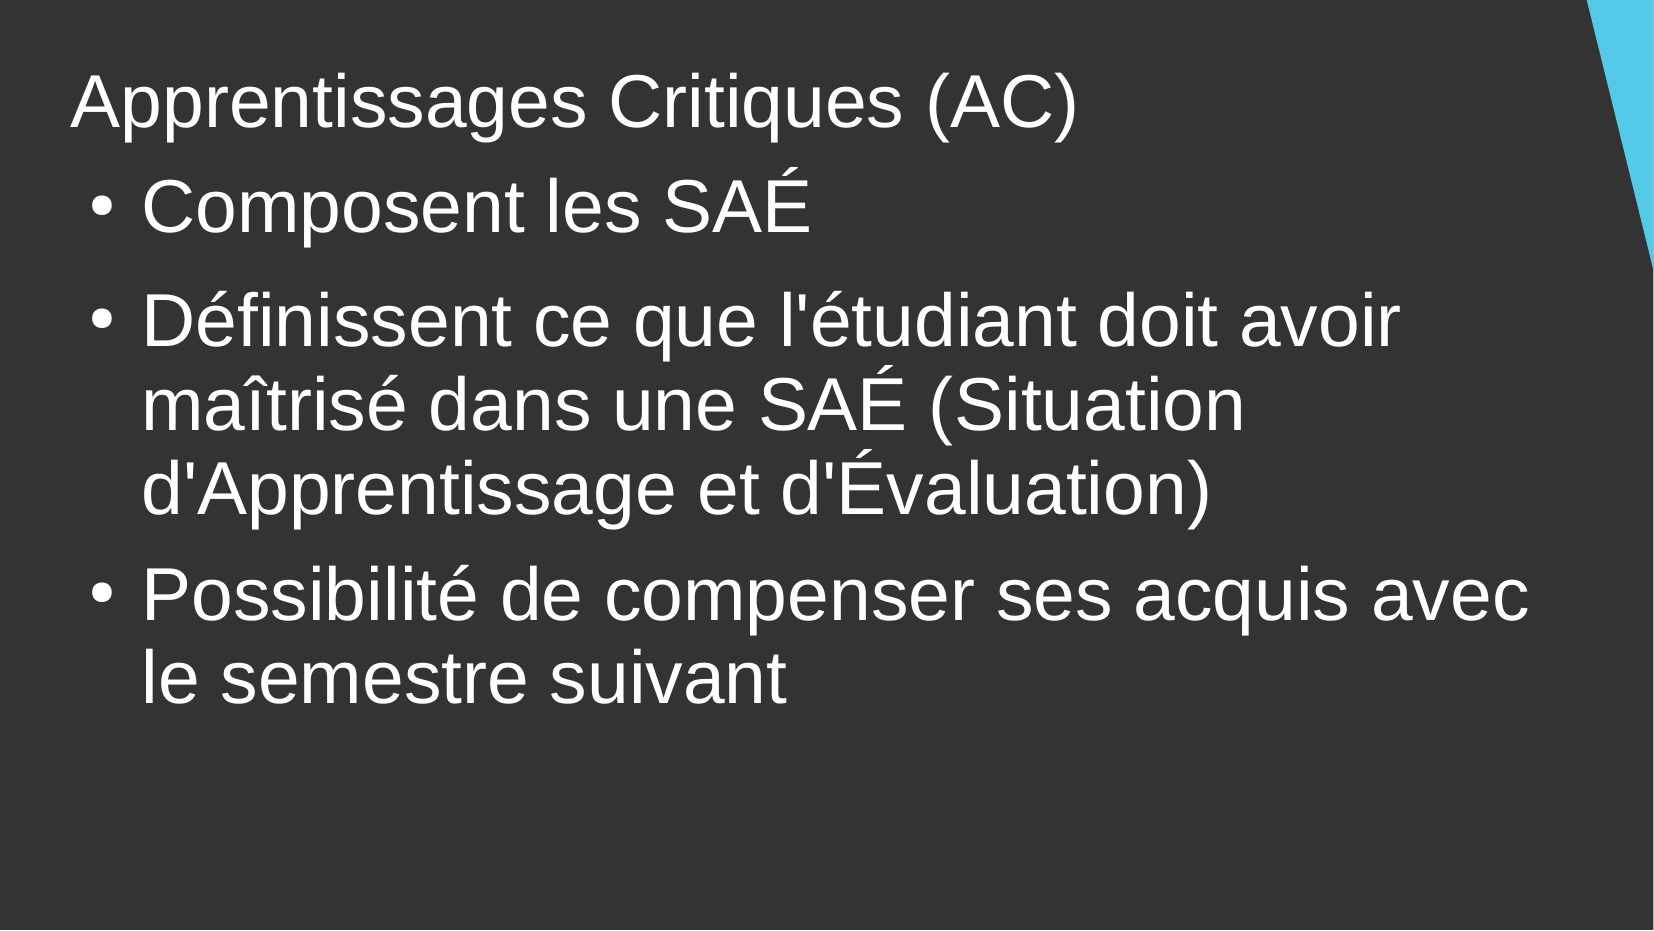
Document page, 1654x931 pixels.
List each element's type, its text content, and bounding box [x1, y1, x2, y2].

text_box [1586, 0, 1654, 273]
list Apprentissages Critiques (AC) Composent les SAÉ Définissent ce que l'étudiant doit avoir maîtrisé dans une SAÉ (Situation d'Apprentissage et d'Évaluation) Possibilité de compenser ses acquis avec le semestre suivant [70, 59, 1595, 827]
